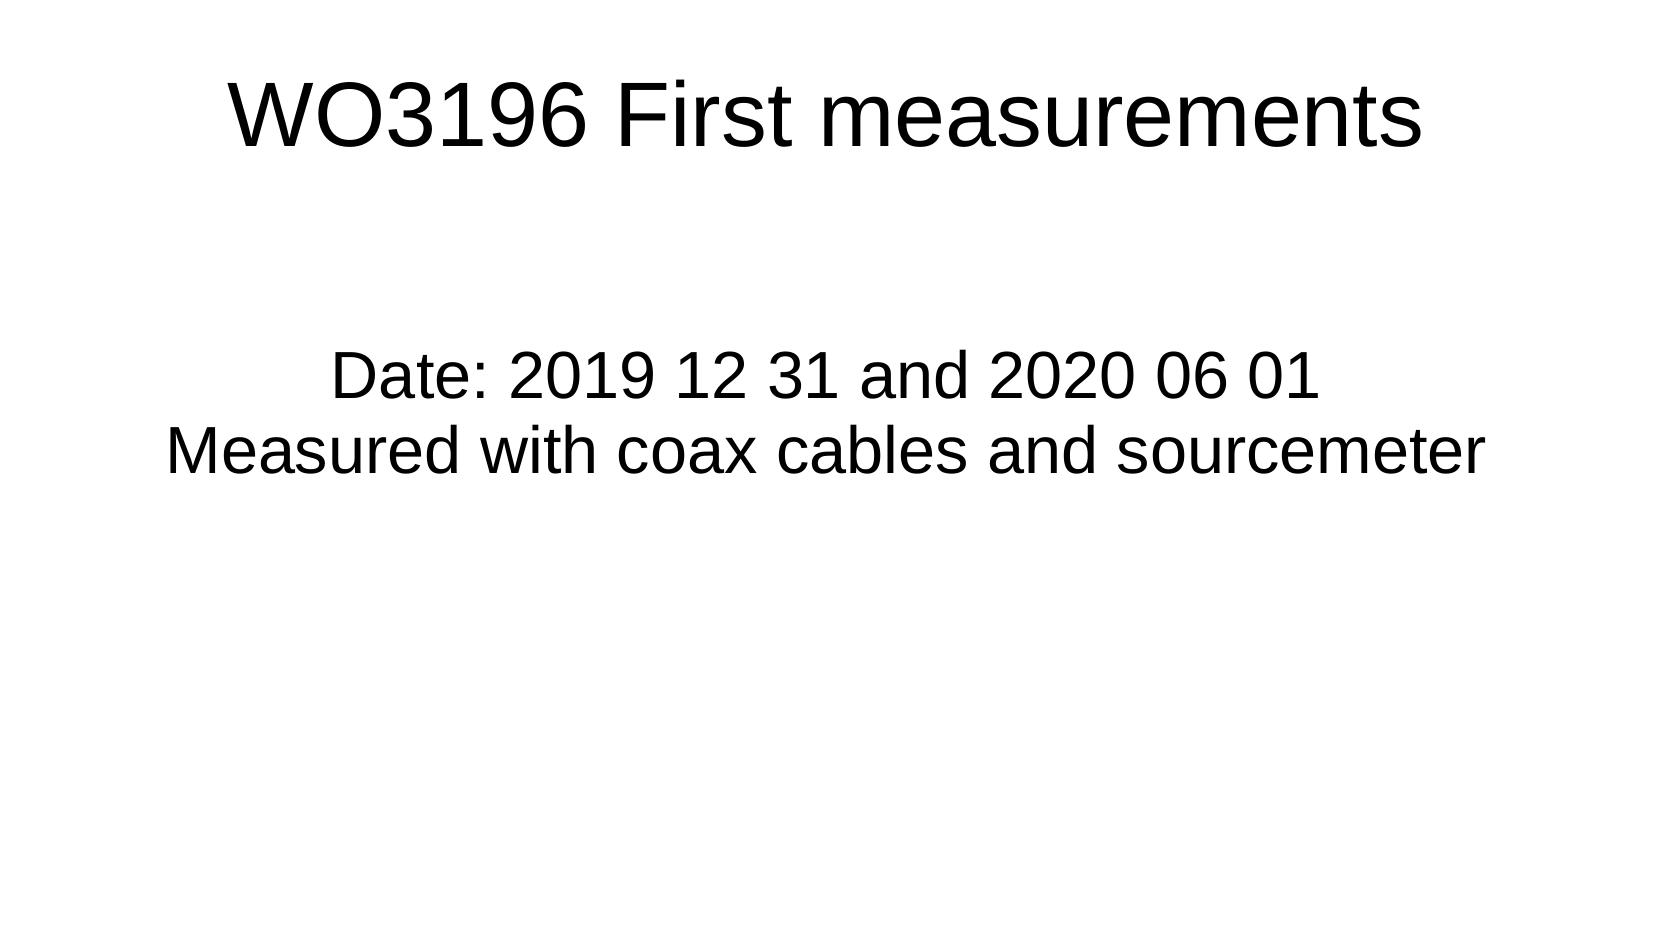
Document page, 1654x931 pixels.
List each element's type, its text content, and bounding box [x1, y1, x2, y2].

title WO3196 First measurements [82, 37, 1571, 193]
subtitle Date: 2019 12 31 and 2020 06 01 Measured with coax cables and sourcemeter [82, 217, 1571, 758]
